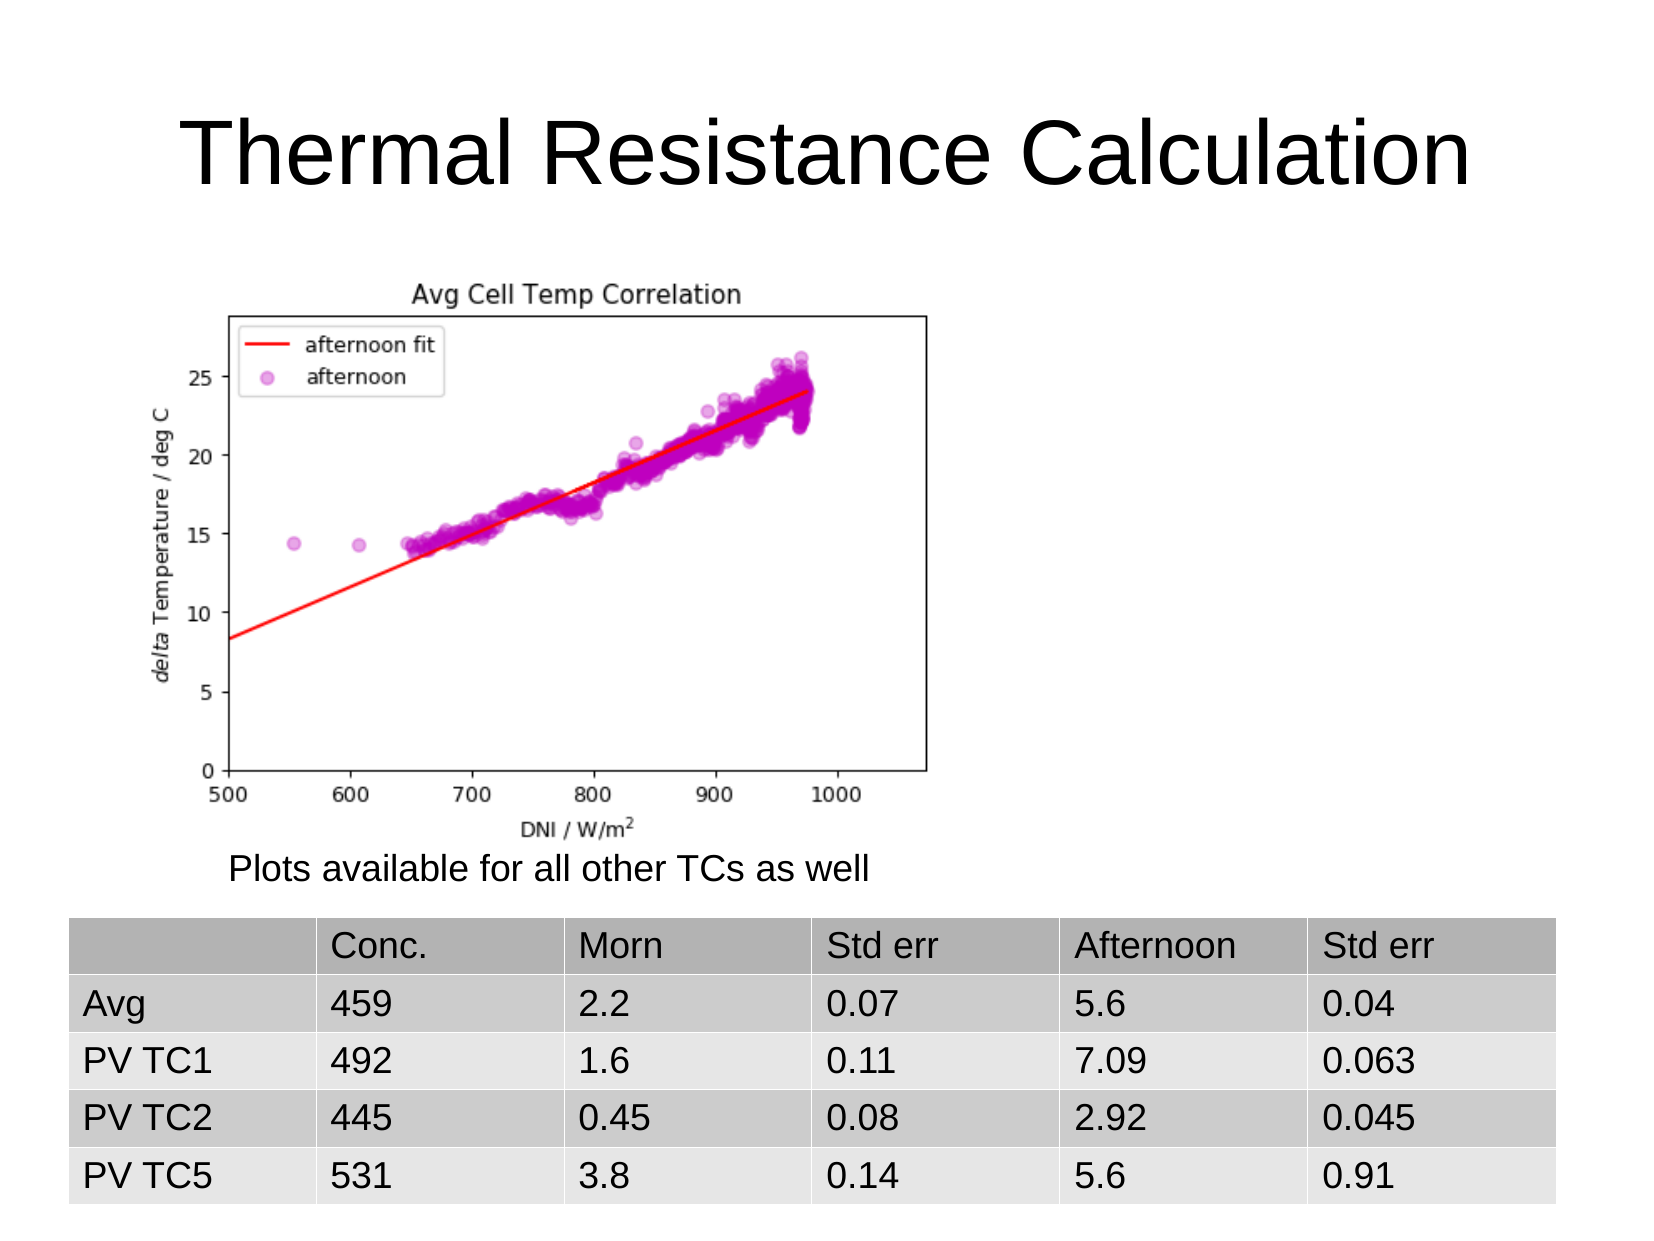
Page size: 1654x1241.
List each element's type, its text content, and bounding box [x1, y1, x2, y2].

table_cell 7.09 [1060, 1033, 1307, 1089]
table_cell PV TC2 [69, 1090, 316, 1147]
table_cell 0.45 [565, 1090, 811, 1147]
table_header Afternoon [1060, 918, 1307, 974]
table_cell 5.6 [1060, 1148, 1307, 1204]
table_header Morn [565, 918, 811, 974]
table_cell 0.91 [1308, 1148, 1556, 1204]
table_cell 0.07 [812, 975, 1059, 1032]
table_cell 445 [317, 1090, 564, 1147]
table_cell 0.11 [812, 1033, 1059, 1089]
title Thermal Resistance Calculation [82, 49, 1571, 257]
table_cell 0.04 [1308, 975, 1556, 1032]
table_cell 0.14 [812, 1148, 1059, 1204]
table_cell 0.045 [1308, 1090, 1556, 1147]
picture [135, 269, 946, 859]
table_cell 2.92 [1060, 1090, 1307, 1147]
table_cell 459 [317, 975, 564, 1032]
table_cell PV TC5 [69, 1148, 316, 1204]
table_cell 492 [317, 1033, 564, 1089]
text_box Plots available for all other TCs as well [213, 840, 886, 897]
table_cell 1.6 [565, 1033, 811, 1089]
table_cell Avg [69, 975, 316, 1032]
table_header Std err [812, 918, 1059, 974]
table_header [69, 918, 316, 974]
table_cell 0.063 [1308, 1033, 1556, 1089]
table_cell 3.8 [565, 1148, 811, 1204]
table_cell 0.08 [812, 1090, 1059, 1147]
table_header Conc. [317, 918, 564, 974]
table_cell 5.6 [1060, 975, 1307, 1032]
table_header Std err [1308, 918, 1556, 974]
table_cell PV TC1 [69, 1033, 316, 1089]
table_cell 2.2 [565, 975, 811, 1032]
table_cell 531 [317, 1148, 564, 1204]
